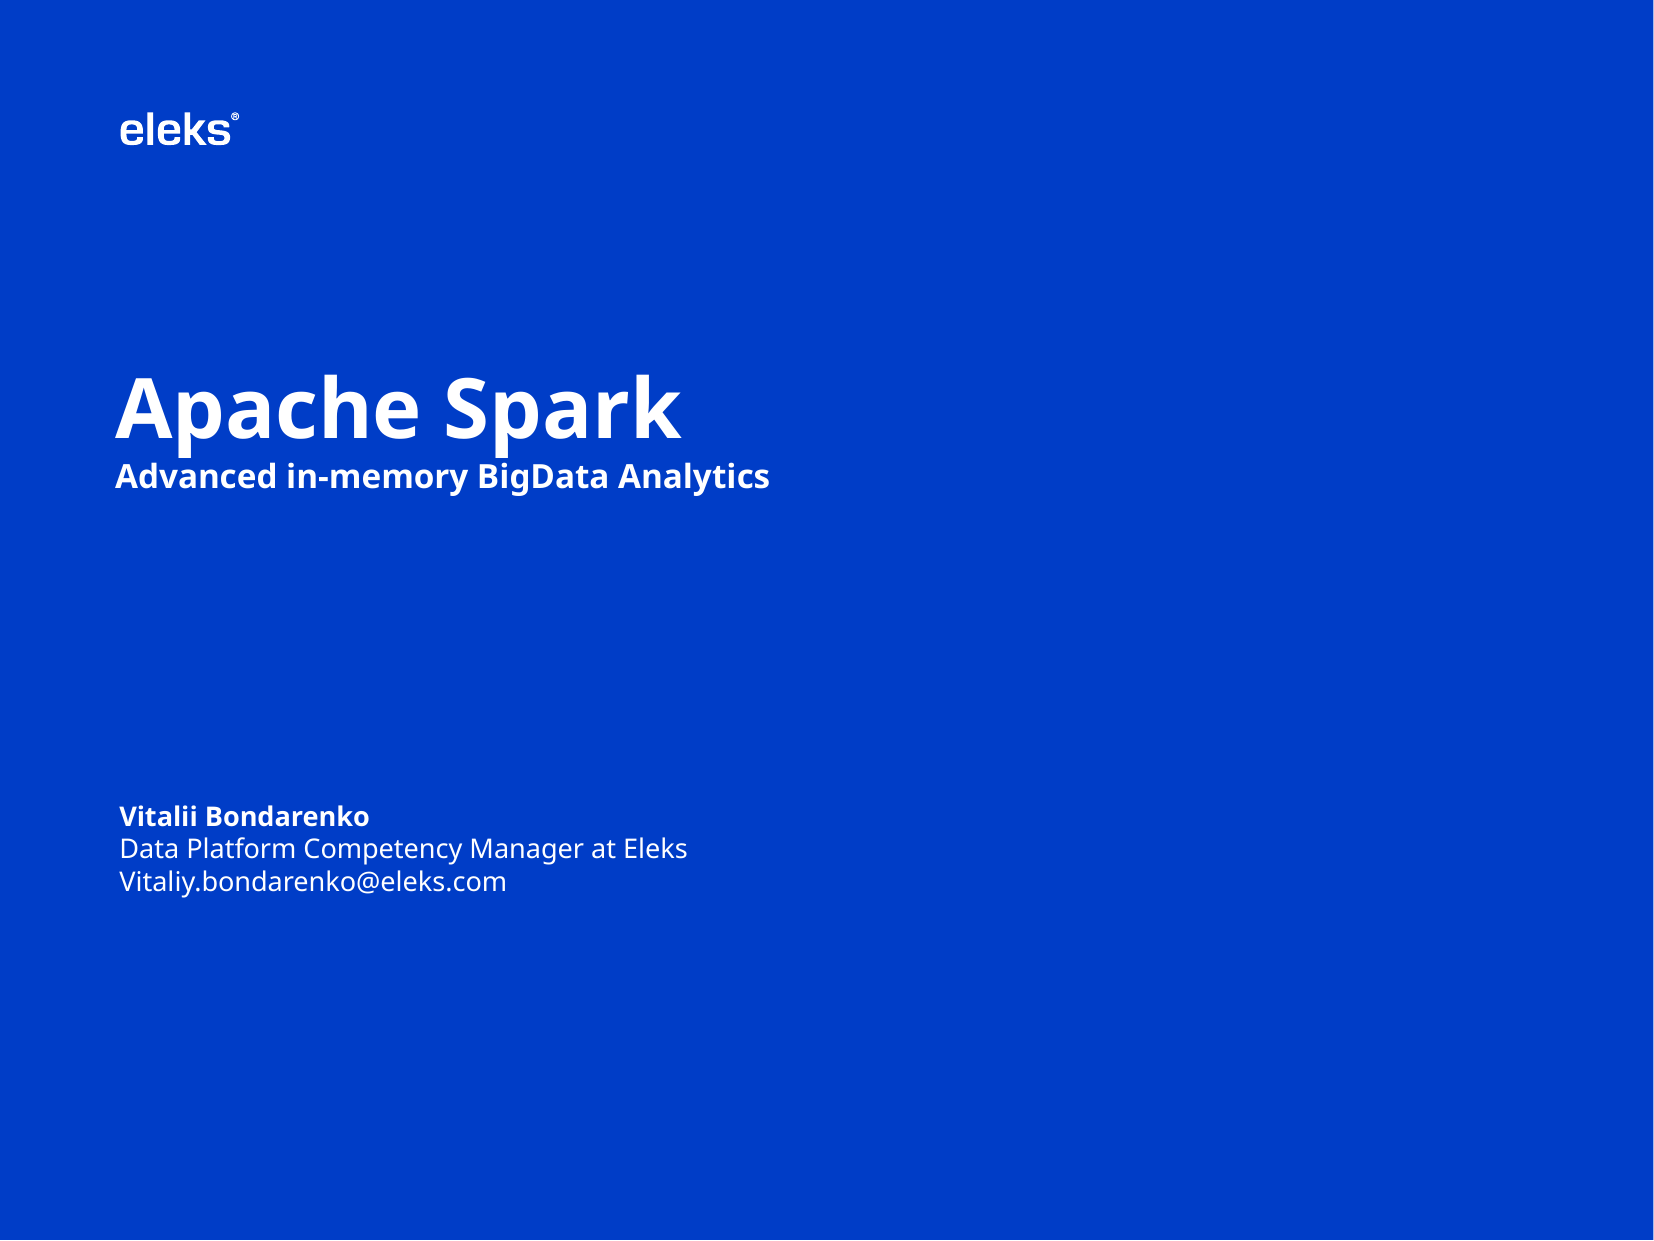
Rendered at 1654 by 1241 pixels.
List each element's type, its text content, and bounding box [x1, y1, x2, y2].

text_box [231, 112, 240, 121]
text_box [207, 120, 231, 146]
text_box [147, 112, 154, 145]
text_box [184, 112, 207, 145]
title Apache Spark Advanced in-memory BigData Analytics [100, 279, 1388, 571]
text_box [120, 120, 143, 146]
text_box [157, 120, 181, 146]
text_box Vitalii Bondarenko Data Platform Competency Manager at Eleks Vitaliy.bondarenko@eleks.com [104, 765, 886, 930]
